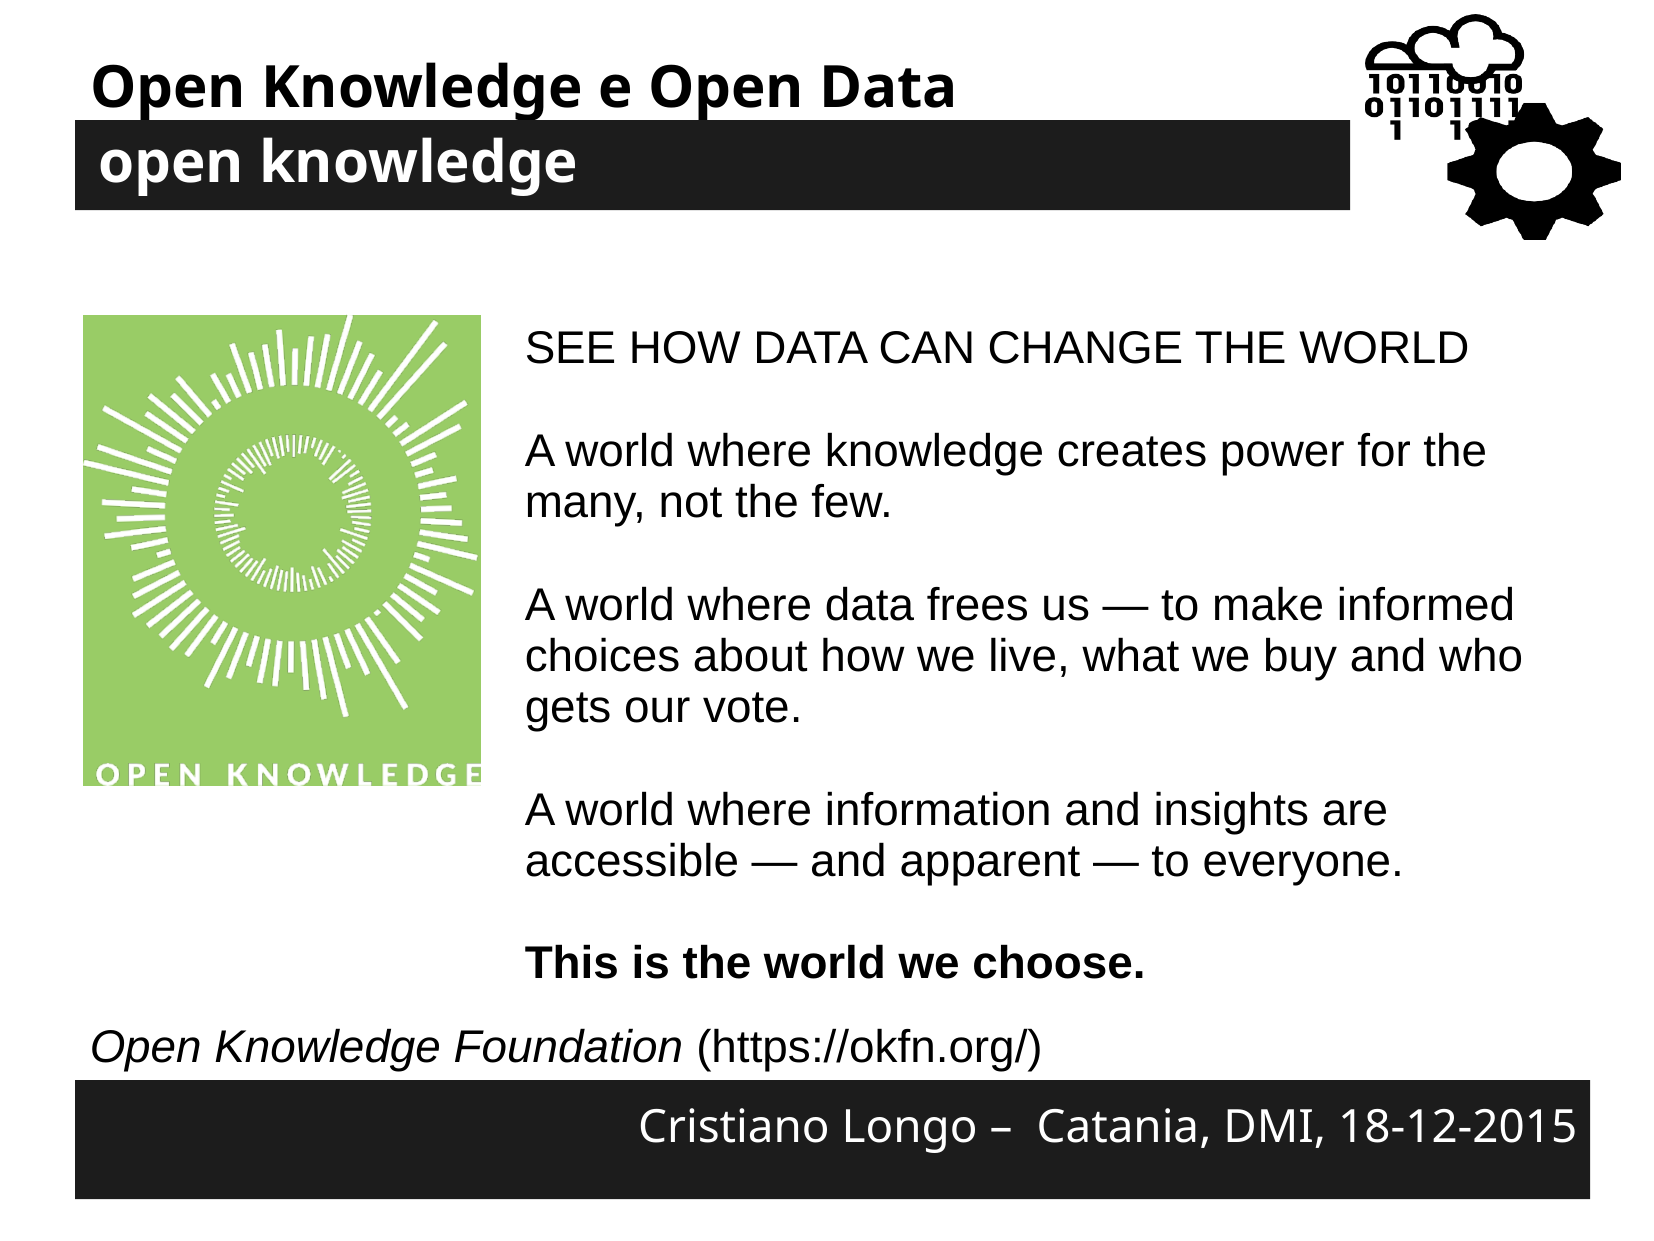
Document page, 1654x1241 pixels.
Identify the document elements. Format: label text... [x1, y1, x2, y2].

text_box Open Knowledge Foundation (https://okfn.org/) [75, 1013, 1246, 1081]
text_box SEE HOW DATA CAN CHANGE THE WORLD A world where knowledge creates power for the many, not the few. A world where data frees us — to make informed choices about how we live, what we buy and who gets our vote. A world where information and insights are accessible — and apparent — to everyone. This is the world we choose. [510, 315, 1591, 997]
picture [83, 314, 481, 787]
list Cristiano Longo – Catania, DMI, 18-12-2015 [75, 1080, 1591, 1200]
picture [1365, 14, 1621, 241]
list Open Knowledge e Open Data [75, 45, 1325, 120]
list open knowledge [75, 120, 1351, 211]
